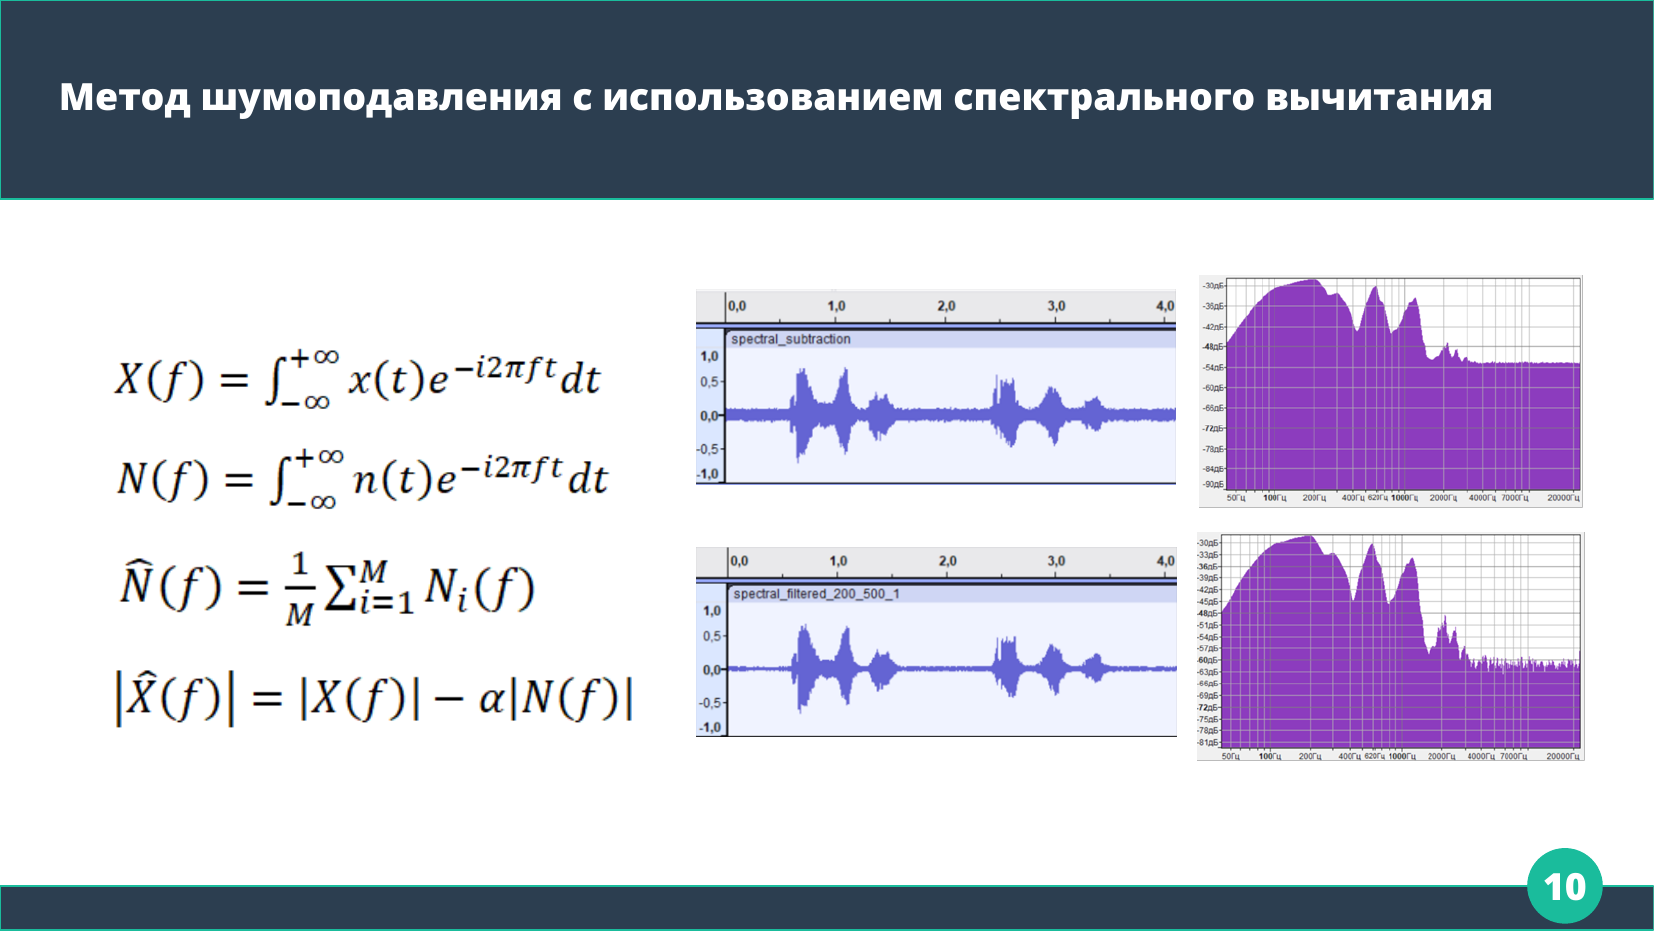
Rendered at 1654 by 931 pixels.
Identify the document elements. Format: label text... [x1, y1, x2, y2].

picture [104, 321, 633, 528]
picture [102, 540, 655, 746]
picture [693, 545, 1178, 738]
picture [693, 286, 1177, 487]
picture [1196, 273, 1583, 508]
list [59, 243, 1595, 864]
title Метод шумоподавления с использованием спектрального вычитания [59, 37, 1595, 156]
picture [1195, 530, 1585, 761]
